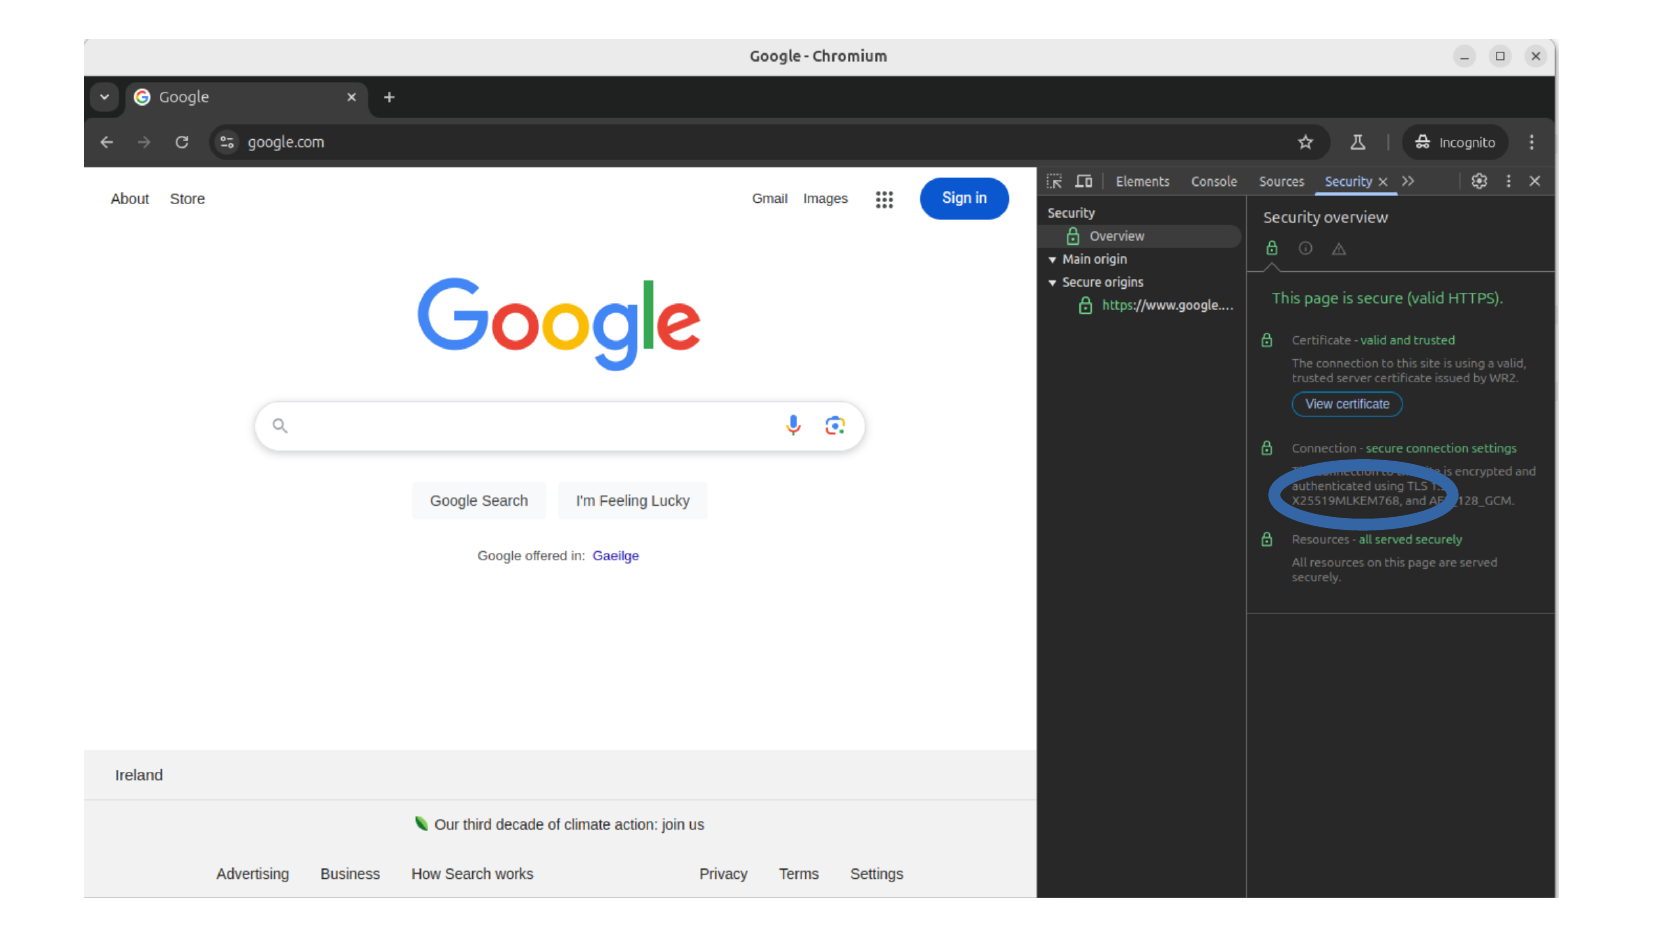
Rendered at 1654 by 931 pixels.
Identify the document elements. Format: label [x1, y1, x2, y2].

picture [84, 39, 1559, 898]
